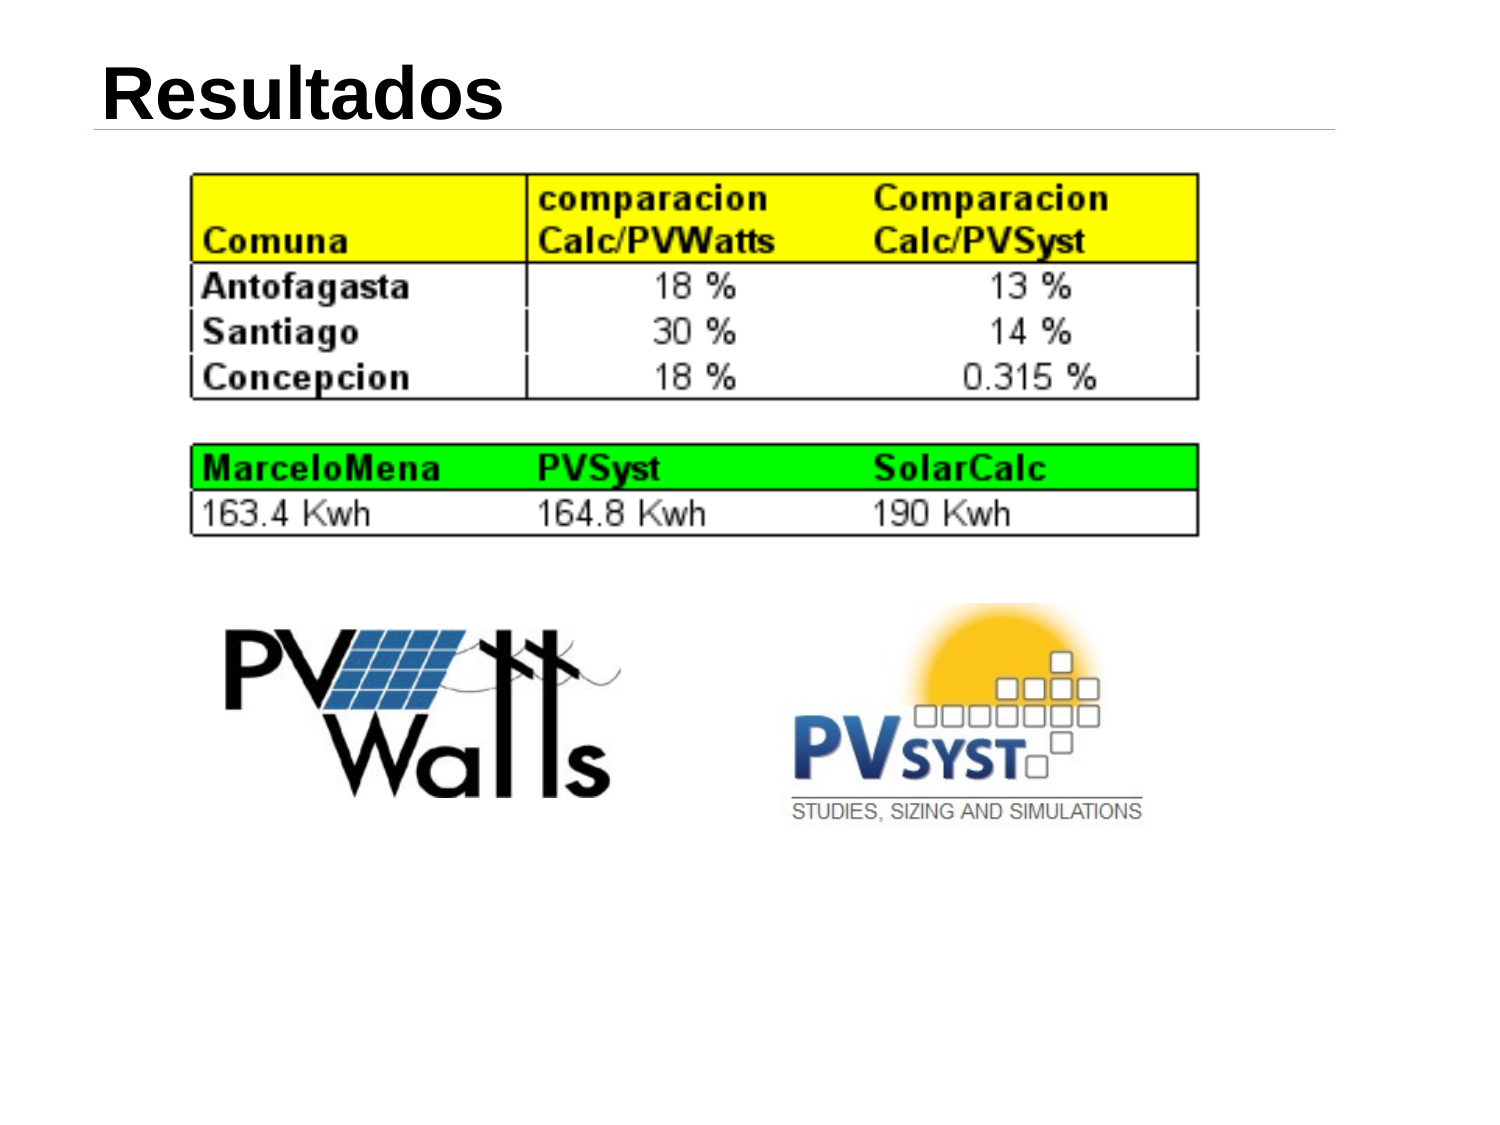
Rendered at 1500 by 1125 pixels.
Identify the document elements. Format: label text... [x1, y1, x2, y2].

picture [224, 628, 621, 798]
text_box Resultados [86, 64, 603, 150]
picture [107, 147, 1270, 591]
picture [781, 603, 1152, 827]
